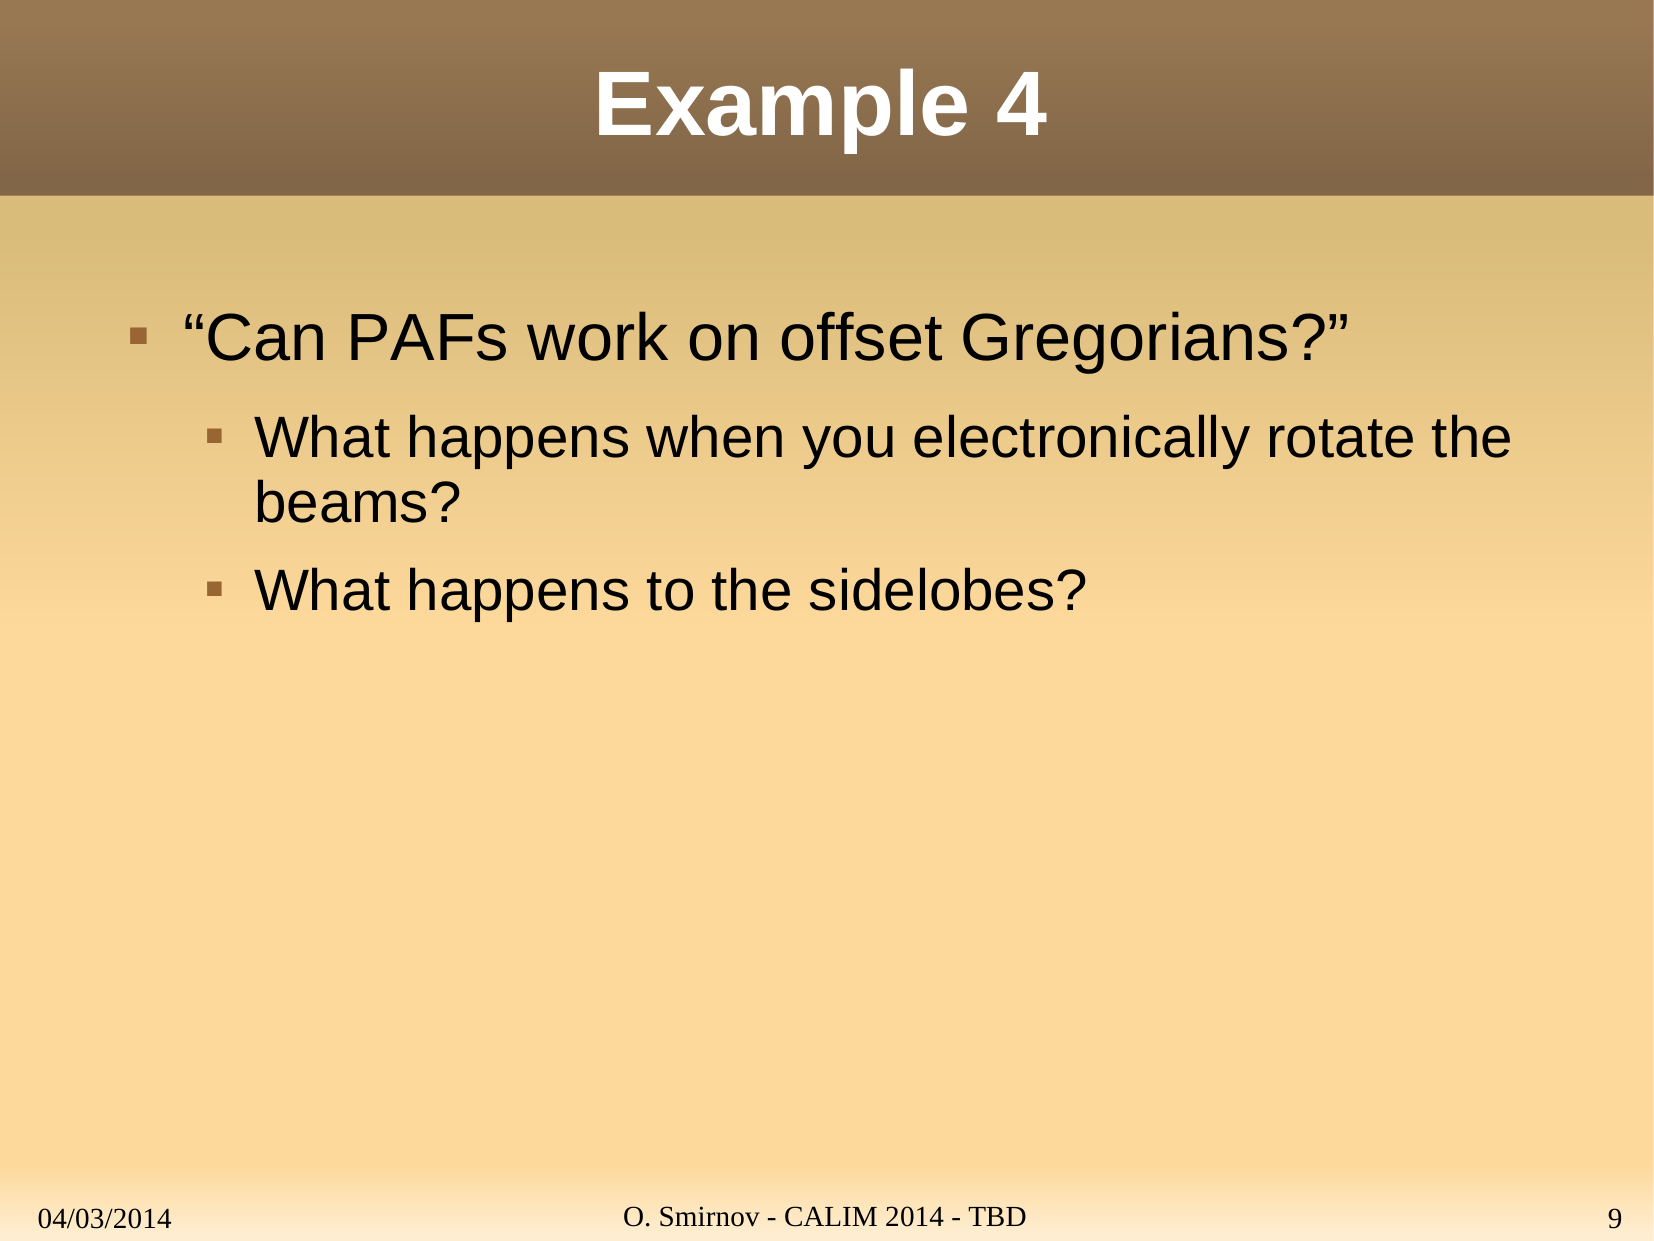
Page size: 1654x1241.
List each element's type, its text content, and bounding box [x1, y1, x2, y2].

list “Can PAFs work on offset Gregorians?” What happens when you electronically rotate the beams? What happens to the sidelobes? [112, 300, 1601, 1119]
title Example 4 [76, 0, 1565, 208]
picture [0, 0, 1654, 1241]
